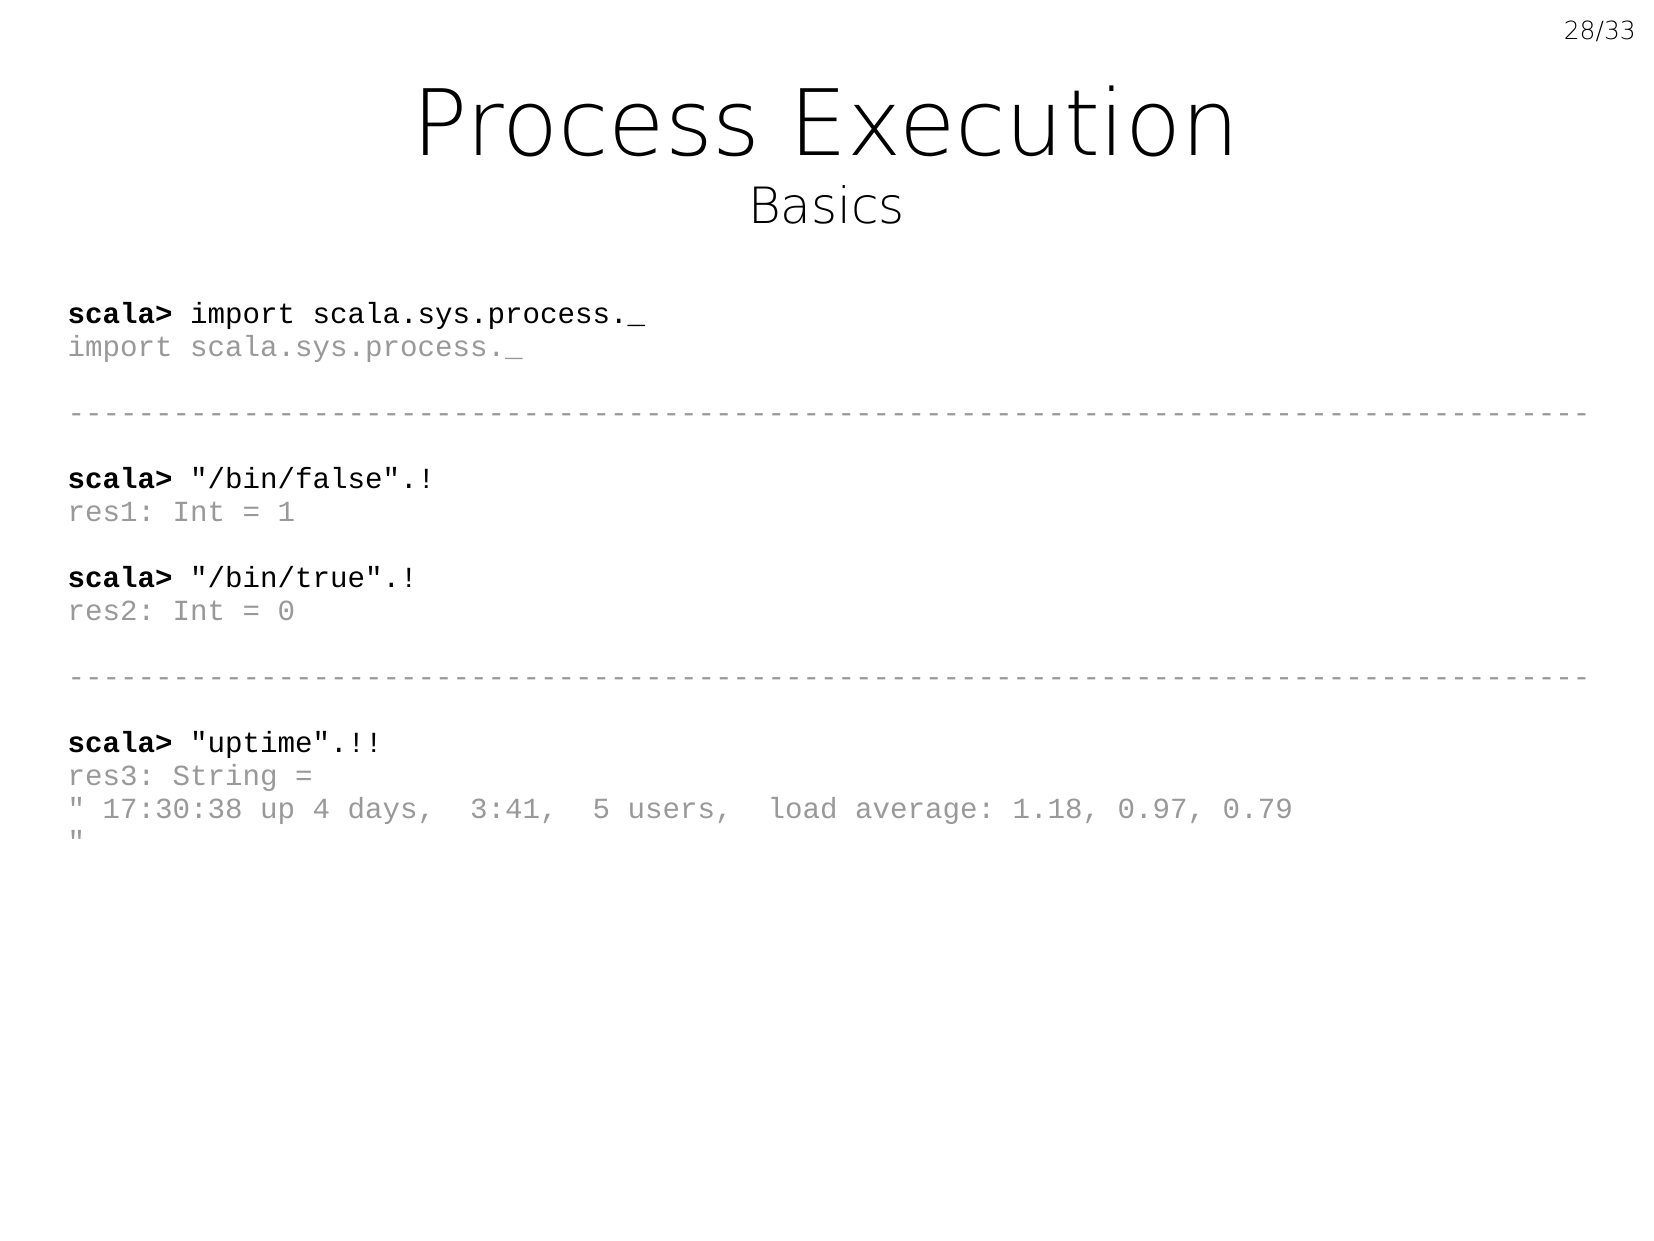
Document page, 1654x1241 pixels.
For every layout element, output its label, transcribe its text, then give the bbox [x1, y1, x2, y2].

text_box [195, 765, 225, 836]
text_box scala> import scala.sys.process._ import scala.sys.process._ --------------------------------------------------------------------------------------- scala> "/bin/false".! res1: Int = 1 scala> "/bin/true".! res2: Int = 0 --------------------------------------------------------------------------------------- scala> "uptime".!! res3: String = " 17:30:38 up 4 days, 3:41, 5 users, load average: 1.18, 0.97, 0.79 " [52, 291, 1654, 1201]
title Process Execution Basics [82, 49, 1571, 257]
